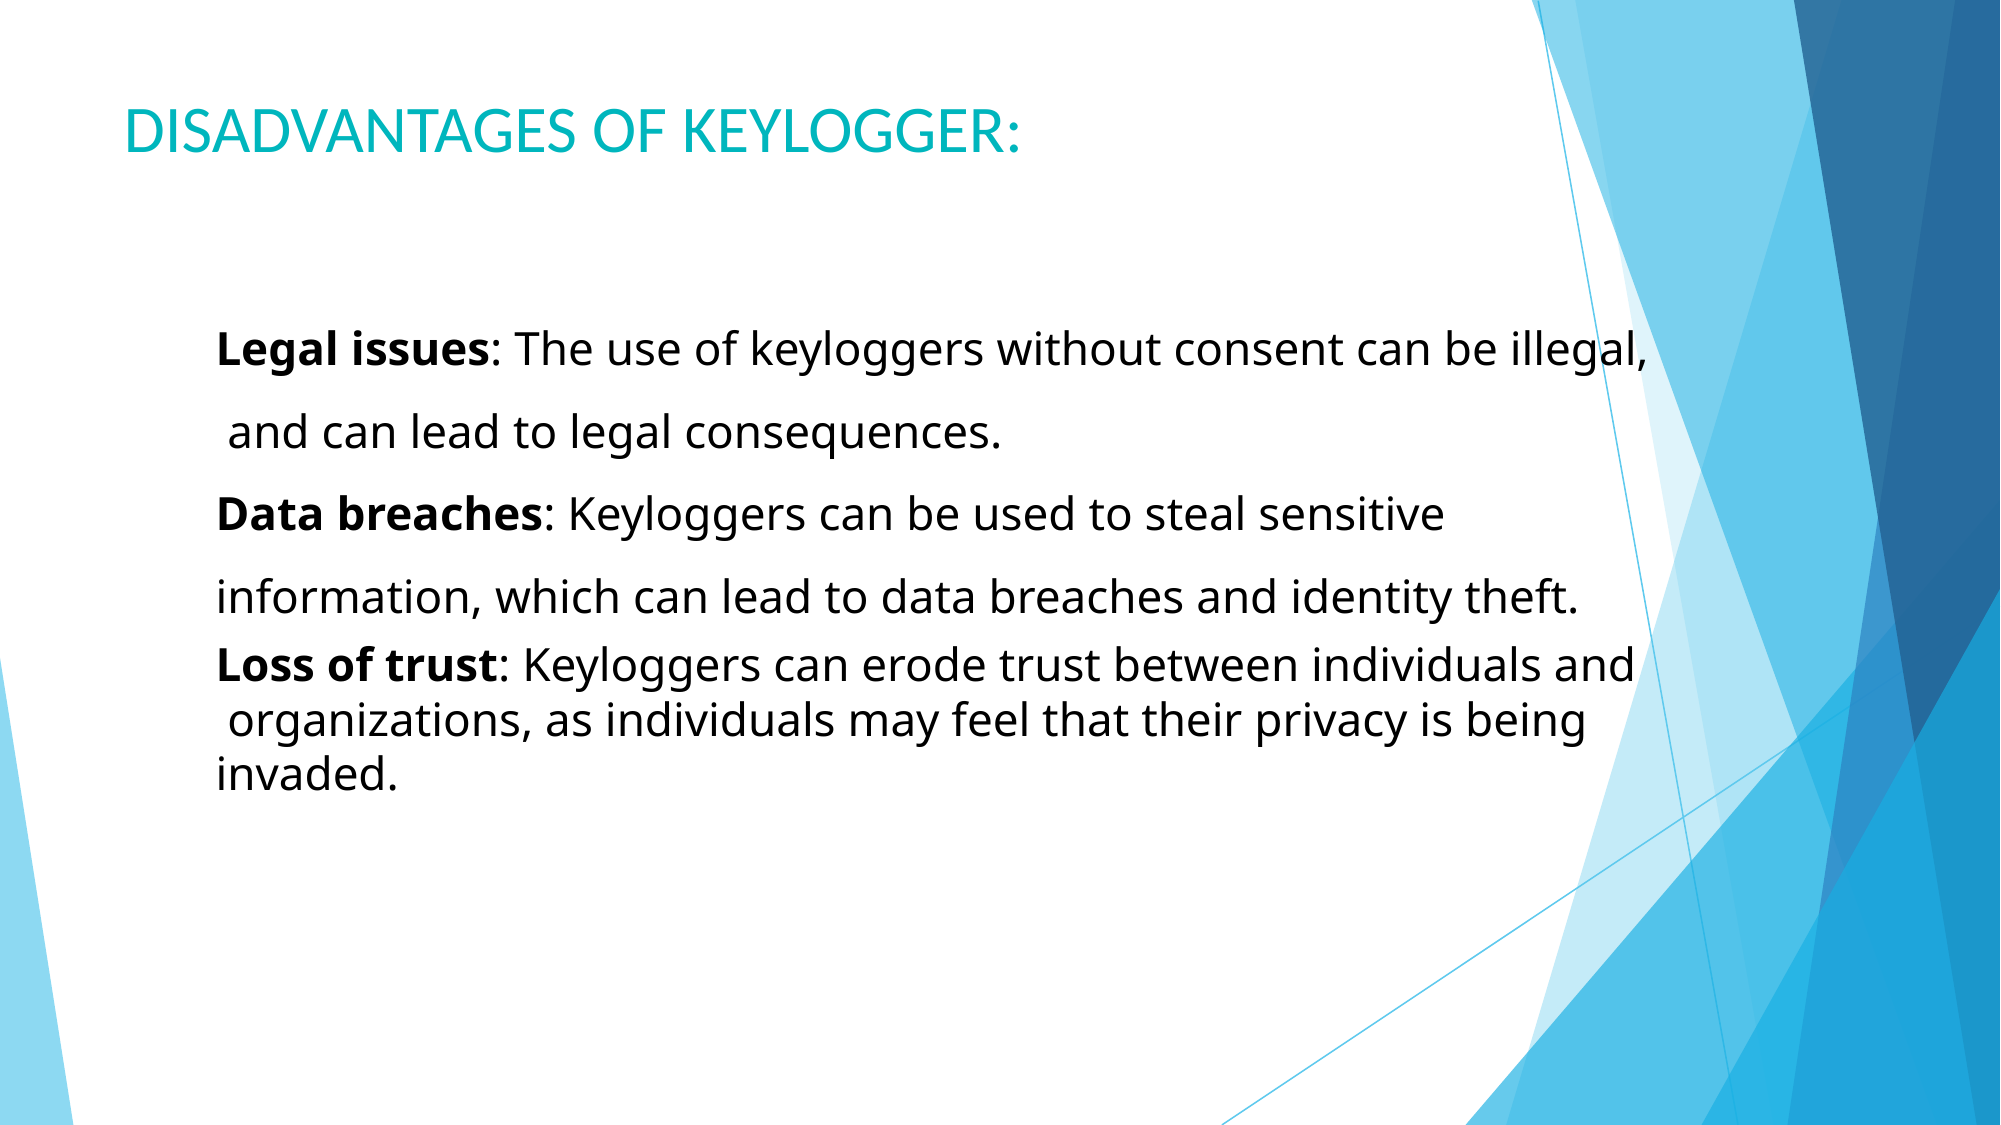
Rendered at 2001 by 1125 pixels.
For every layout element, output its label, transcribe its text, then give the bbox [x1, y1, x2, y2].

text_box Legal issues: The use of keyloggers without consent can be illegal, and can lead to legal consequences. Data breaches: Keyloggers can be used to steal sensitive information, which can lead to data breaches and identity theft. Loss of trust: Keyloggers can erode trust between individuals and organizations, as individuals may feel that their privacy is being invaded. [200, 307, 1797, 795]
text_box DISADVANTAGES OF KEYLOGGER: [123, 63, 1876, 188]
